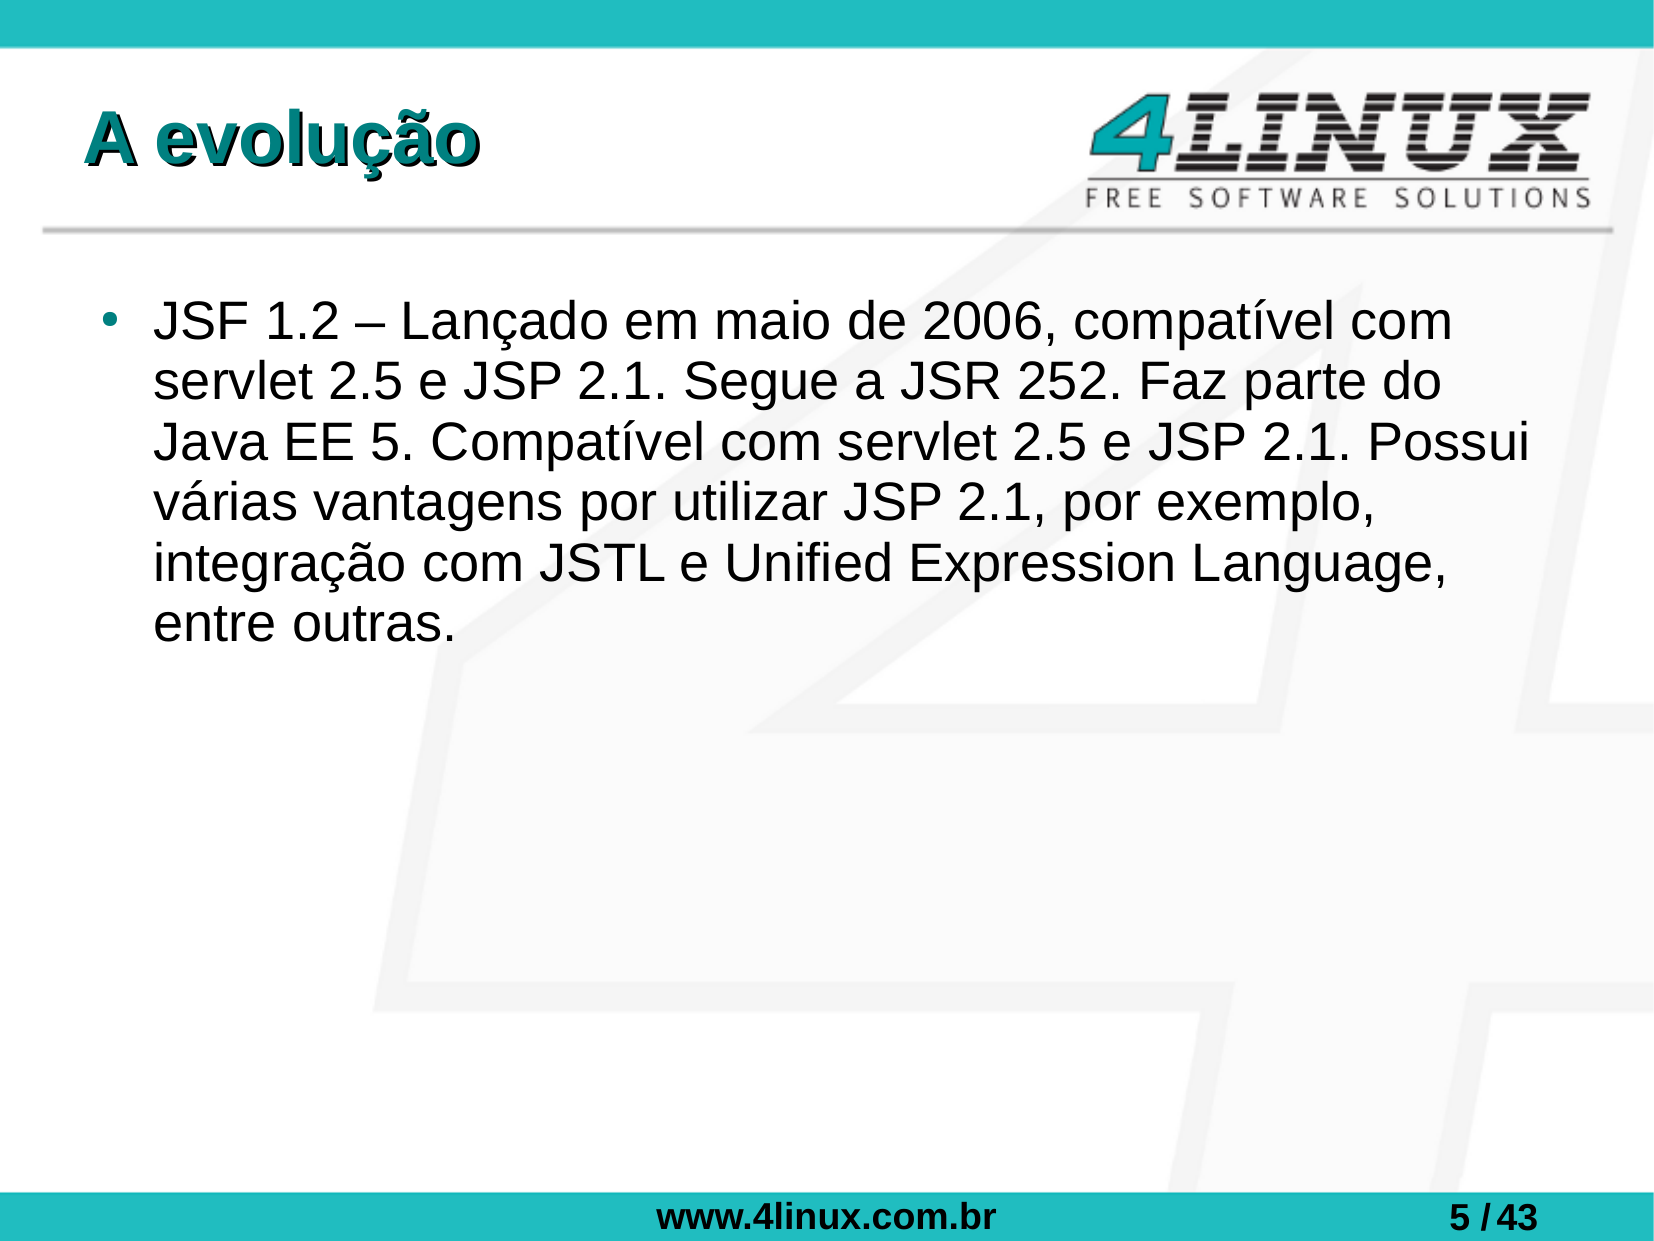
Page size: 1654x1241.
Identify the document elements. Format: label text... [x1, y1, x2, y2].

list JSF 1.2 – Lançado em maio de 2006, compatível com servlet 2.5 e JSP 2.1. Segue a JSR 252. Faz parte do Java EE 5. Compatível com servlet 2.5 e JSP 2.1. Possui várias vantagens por utilizar JSP 2.1, por exemplo, integração com JSTL e Unified Expression Language, entre outras. [82, 290, 1571, 1109]
picture [0, 0, 1654, 1241]
title A evolução [82, 49, 1051, 226]
